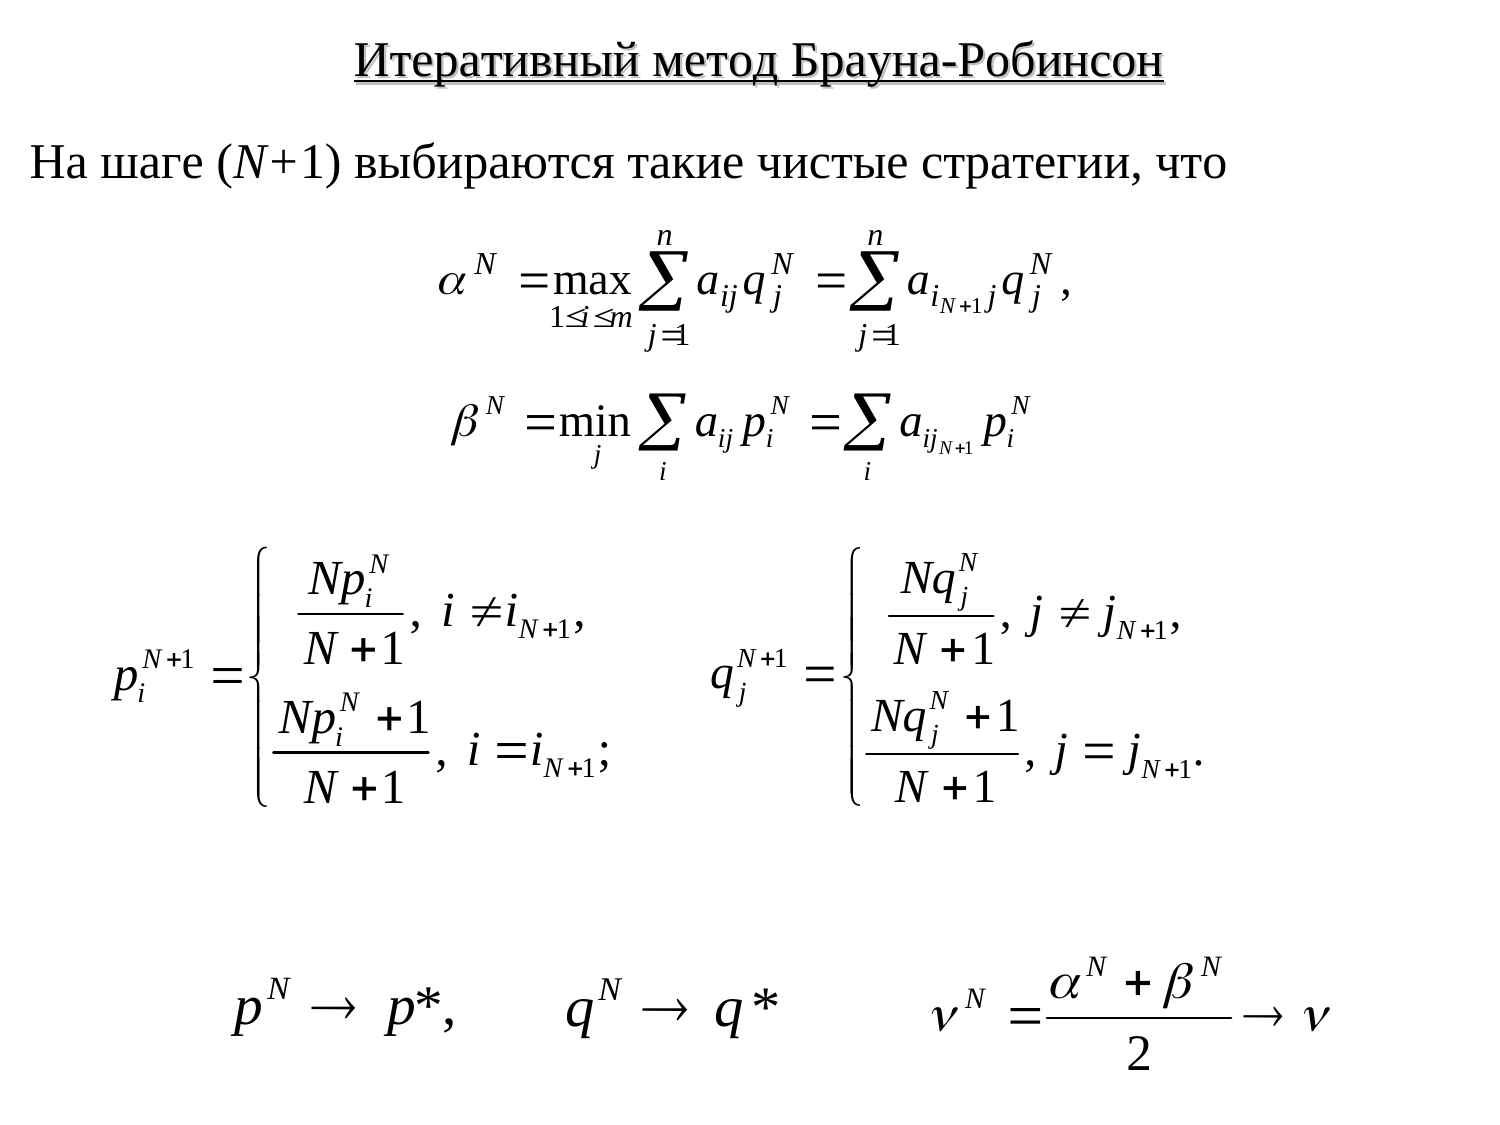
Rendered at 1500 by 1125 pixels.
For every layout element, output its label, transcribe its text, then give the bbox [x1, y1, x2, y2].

chart [556, 964, 786, 1051]
chart [100, 538, 621, 817]
text_box На шаге (N+1) выбираются такие чистые стратегии, что [14, 121, 1256, 197]
chart [442, 385, 1046, 491]
chart [430, 208, 1081, 364]
text_box Итеративный метод Брауна-Робинсон [338, 18, 1179, 95]
chart [702, 538, 1211, 816]
chart [218, 964, 467, 1049]
chart [927, 941, 1341, 1083]
